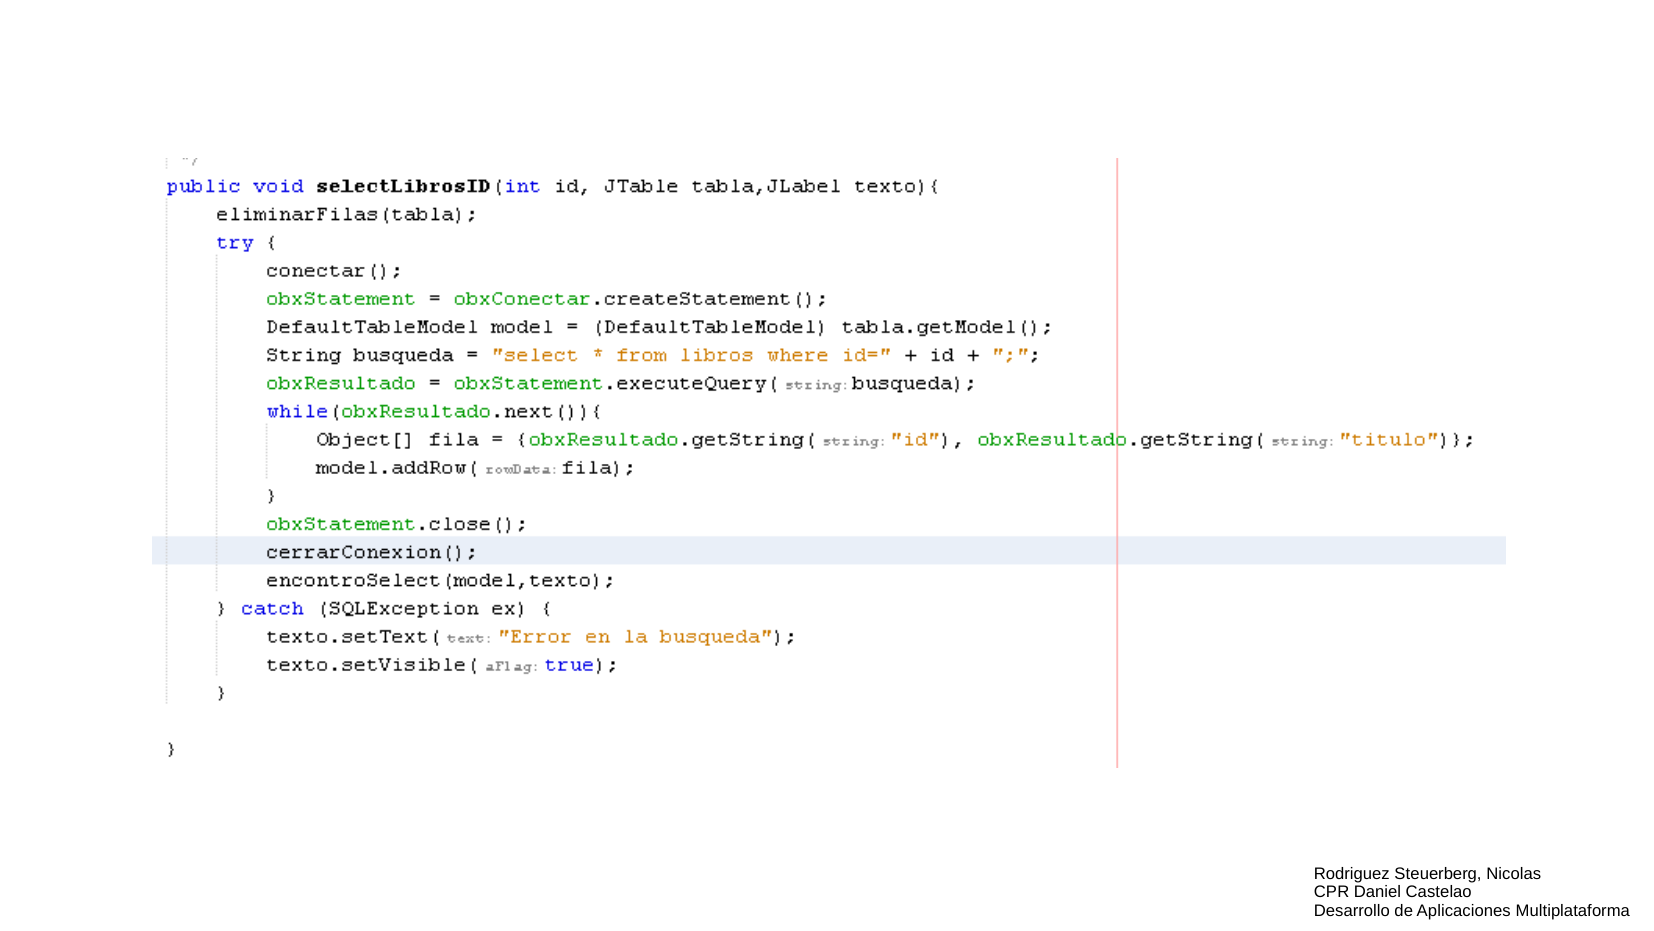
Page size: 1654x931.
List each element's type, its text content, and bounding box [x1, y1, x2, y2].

picture [152, 158, 1506, 768]
text_box Rodriguez Steuerberg, Nicolas CPR Daniel Castelao Desarrollo de Aplicaciones Multiplataforma [1299, 856, 1654, 931]
